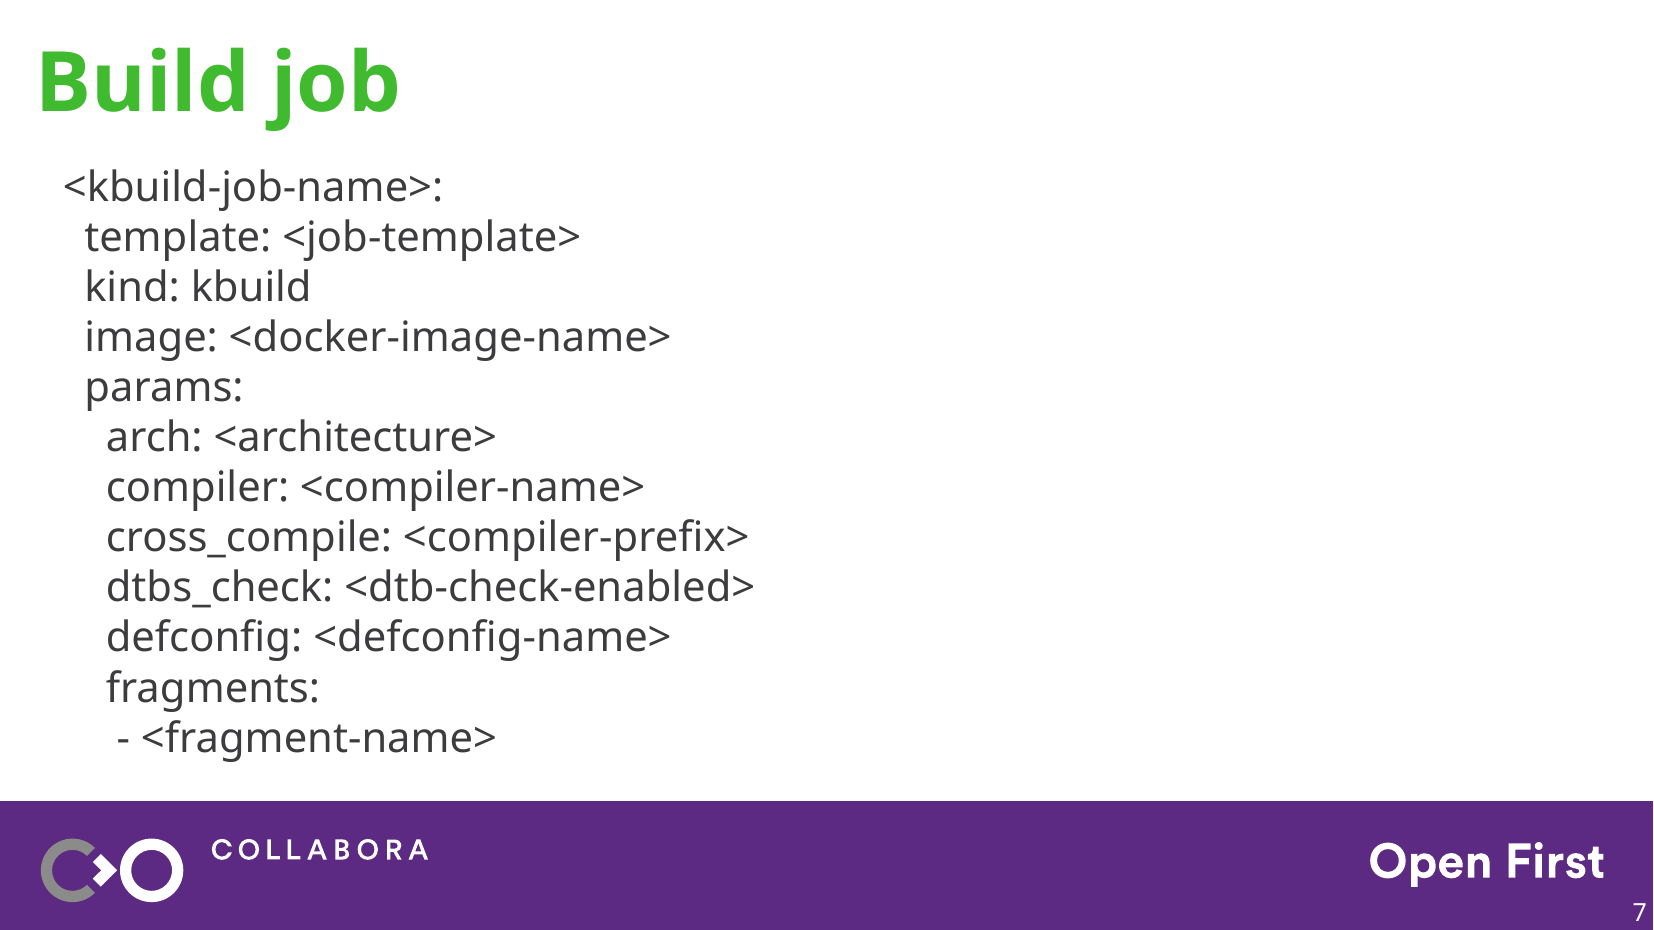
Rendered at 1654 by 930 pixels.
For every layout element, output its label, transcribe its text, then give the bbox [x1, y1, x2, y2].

title Build job [35, 28, 1608, 192]
list <kbuild-job-name>: template: <job-template> kind: kbuild image: <docker-image-name> params: arch: <architecture> compiler: <compiler-name> cross_compile: <compiler-prefix> dtbs_check: <dtb-check-enabled> defconfig: <defconfig-name> fragments: - <fragment-name> [41, 160, 1613, 802]
